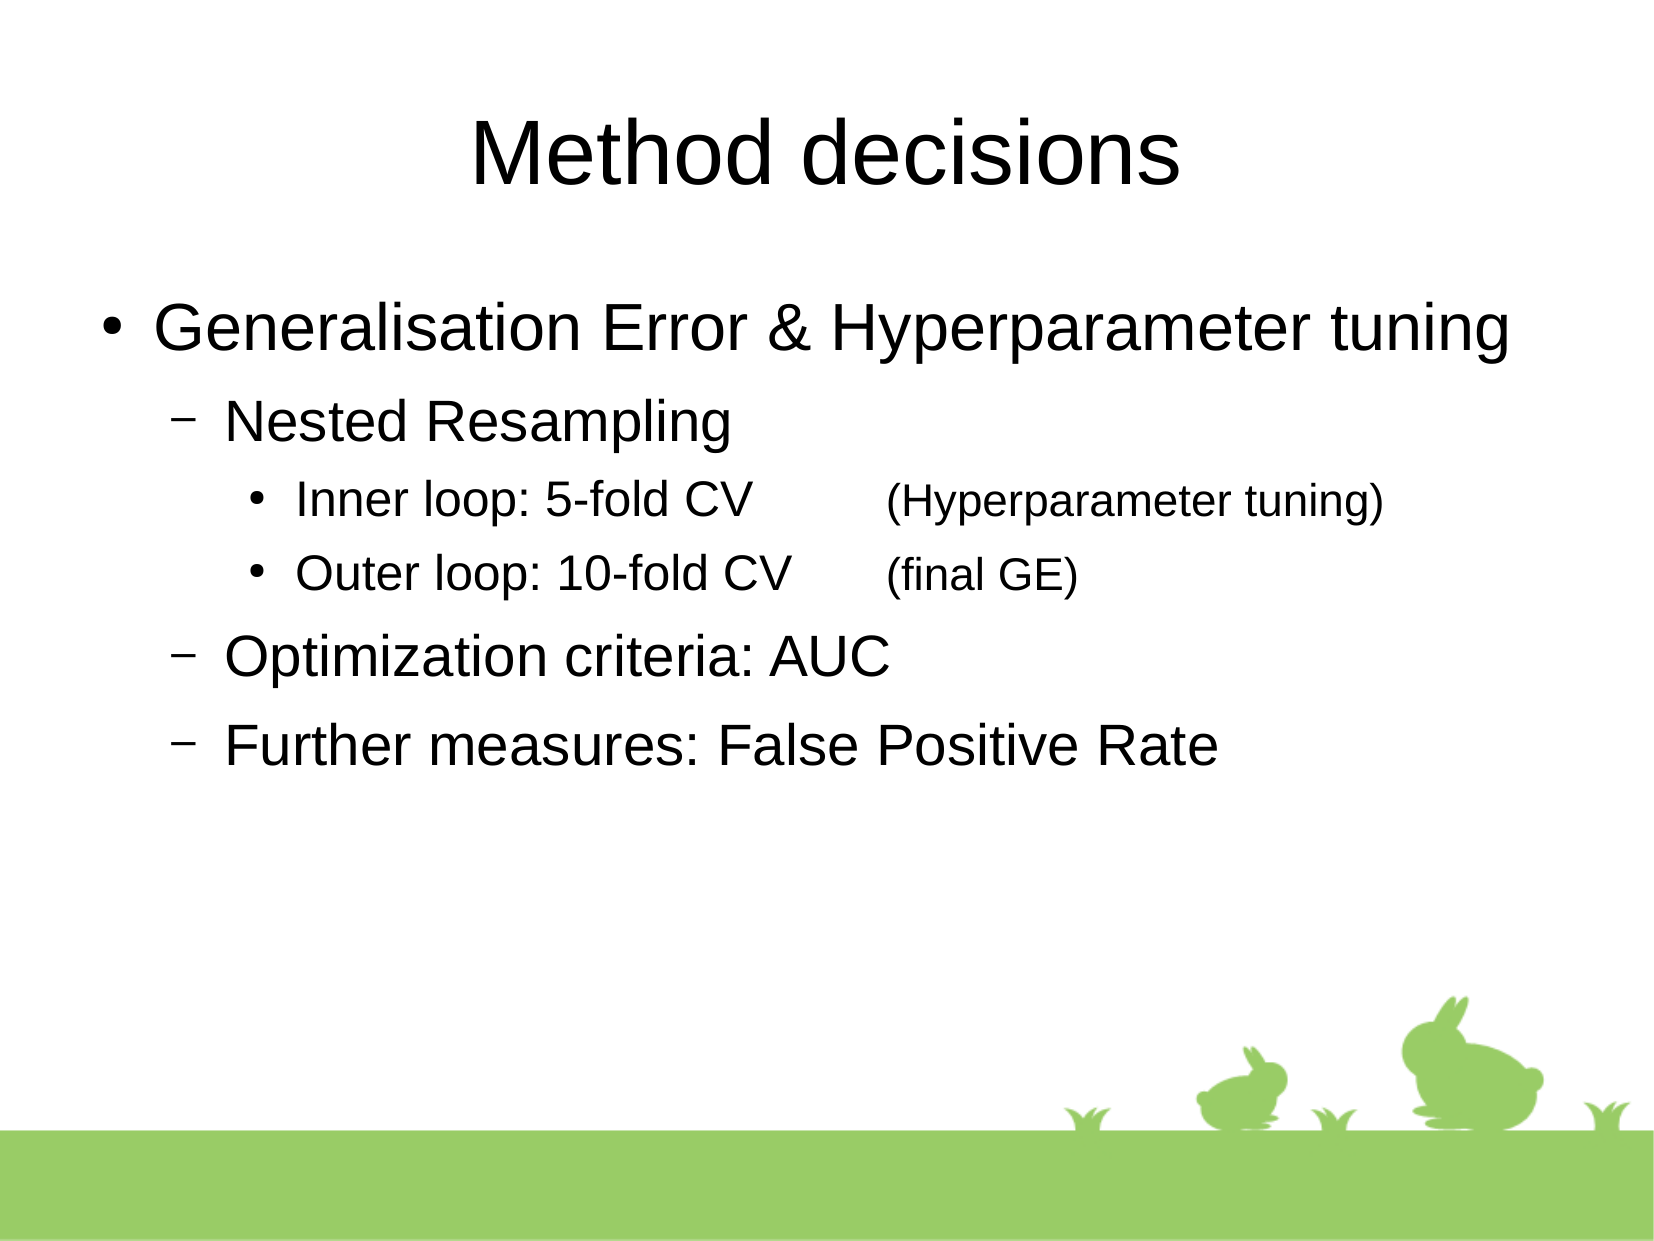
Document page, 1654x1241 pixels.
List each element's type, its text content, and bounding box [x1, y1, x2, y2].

list Generalisation Error & Hyperparameter tuning Nested Resampling Inner loop: 5-fold CV (Hyperparameter tuning) Outer loop: 10-fold CV (final GE) Optimization criteria: AUC Further measures: False Positive Rate [82, 290, 1571, 1010]
picture [0, 0, 1654, 1241]
title Method decisions [82, 49, 1571, 257]
